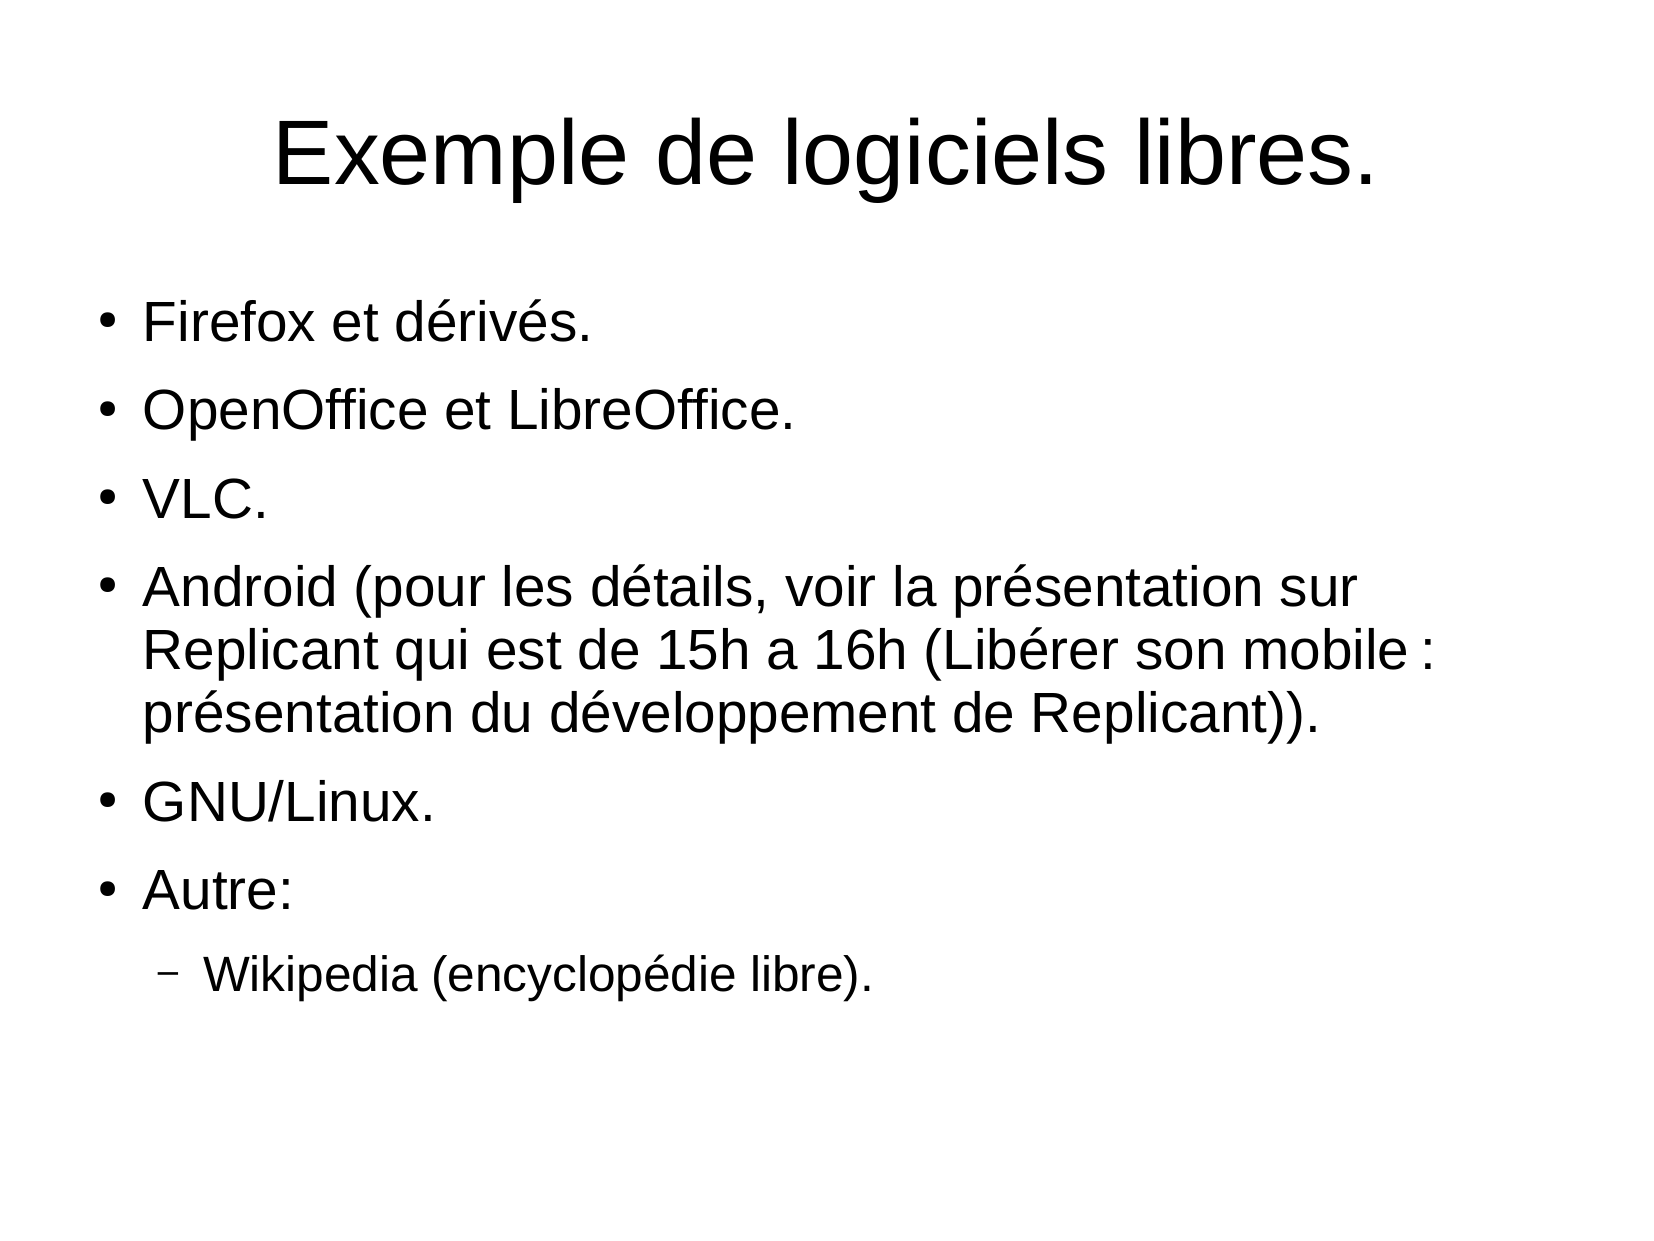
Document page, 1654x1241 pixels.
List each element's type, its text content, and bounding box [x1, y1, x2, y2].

list Firefox et dérivés. OpenOffice et LibreOffice. VLC. Android (pour les détails, voir la présentation sur Replicant qui est de 15h a 16h (Libérer son mobile : présentation du développement de Replicant)). GNU/Linux. Autre: Wikipedia (encyclopédie libre). [82, 290, 1571, 1010]
title Exemple de logiciels libres. [82, 49, 1571, 257]
